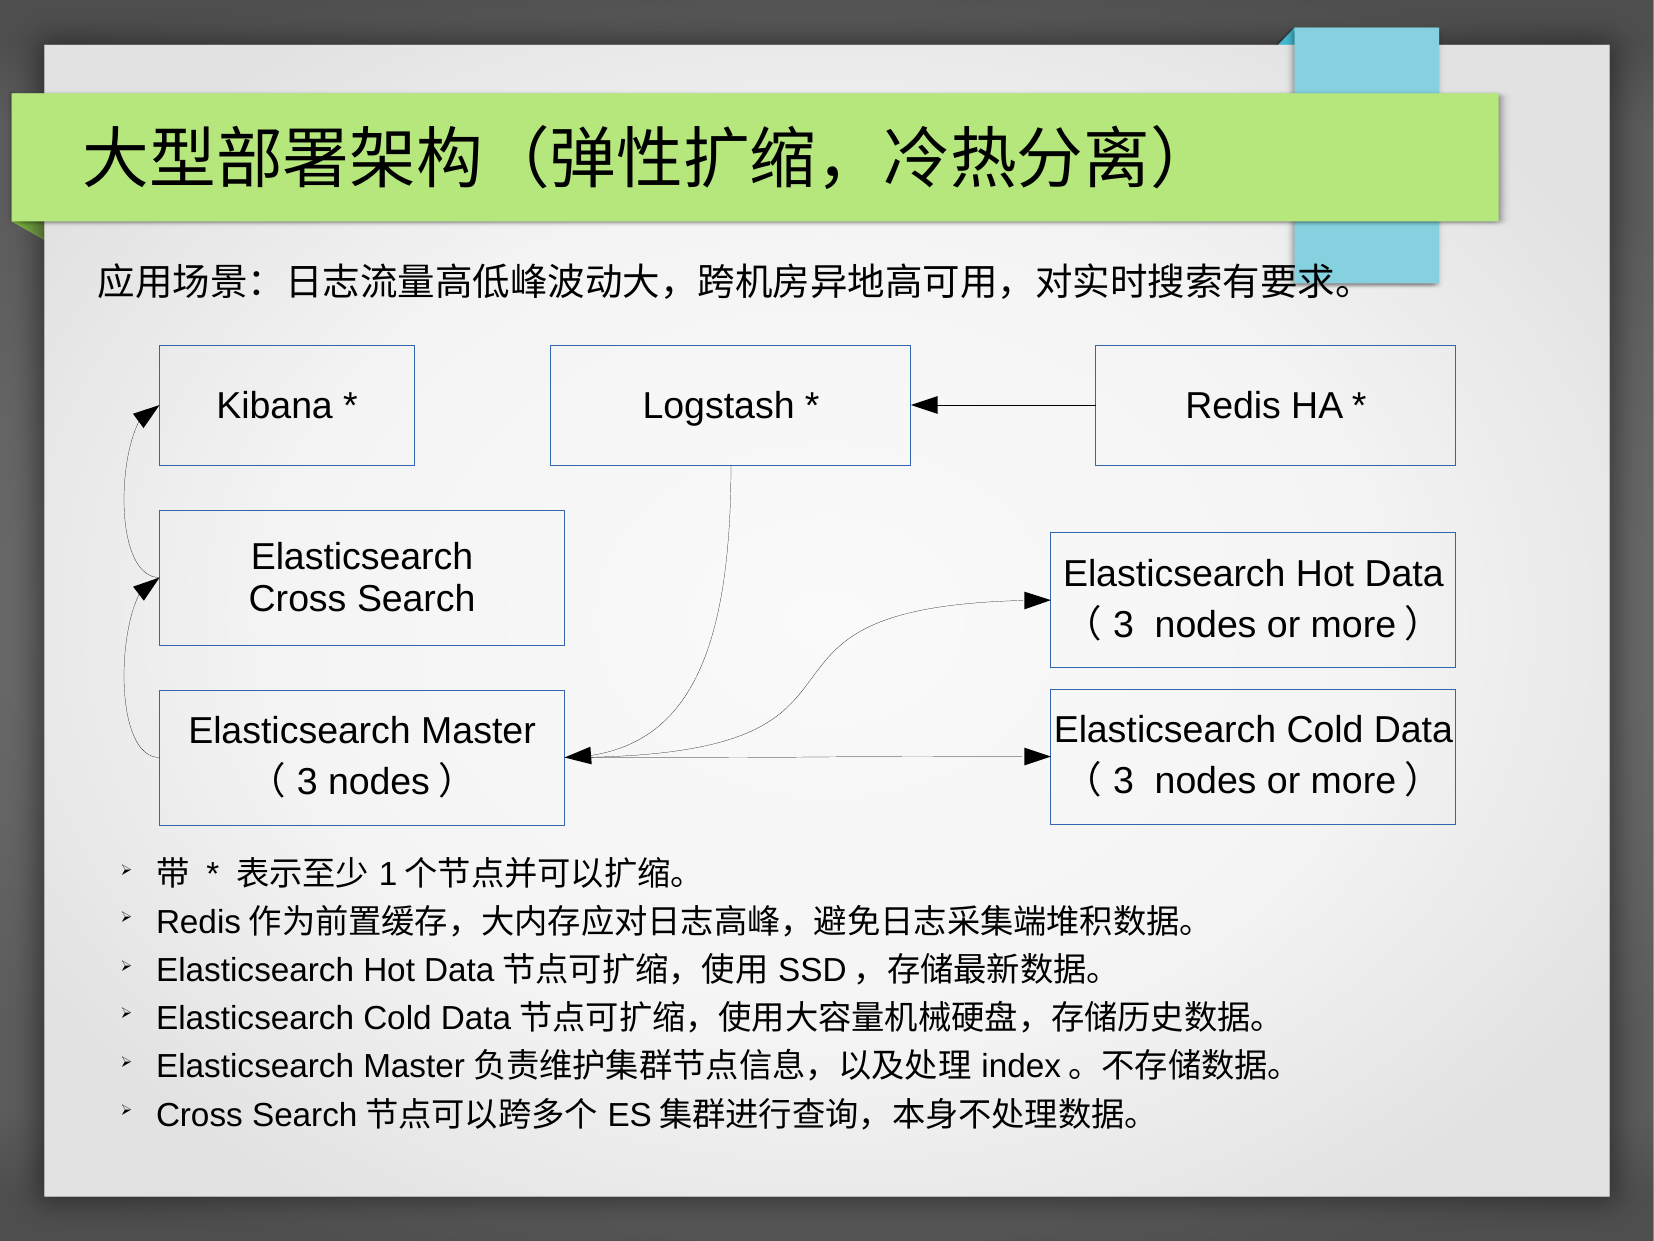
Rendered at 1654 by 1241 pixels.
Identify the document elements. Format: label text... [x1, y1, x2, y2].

text_box Elasticsearch Cold Data （3 nodes or more） [1050, 689, 1456, 825]
text_box Elasticsearch Master （3 nodes） [159, 690, 565, 826]
text_box Elasticsearch Cross Search [159, 510, 565, 646]
text_box 带 * 表示至少1个节点并可以扩缩。 Redis作为前置缓存，大内存应对日志高峰，避免日志采集端堆积数据。 Elasticsearch Hot Data节点可扩缩，使用SSD，存储最新数据。 Elasticsearch Cold Data节点可扩缩，使用大容量机械硬盘，存储历史数据。 Elasticsearch Master负责维护集群节点信息，以及处理index。不存储数据。 Cross Search节点可以跨多个ES集群进行查询，本身不处理数据。 [105, 840, 1317, 1152]
text_box Redis HA * [1095, 345, 1456, 466]
text_box Elasticsearch Hot Data （3 nodes or more） [1050, 532, 1456, 668]
text_box 应用场景：日志流量高低峰波动大，跨机房异地高可用，对实时搜索有要求。 [47, 244, 1388, 316]
title 大型部署架构（弹性扩缩，冷热分离） [82, 94, 1264, 213]
text_box Kibana * [159, 345, 415, 466]
picture [0, 0, 1654, 1241]
text_box Logstash * [550, 345, 911, 466]
